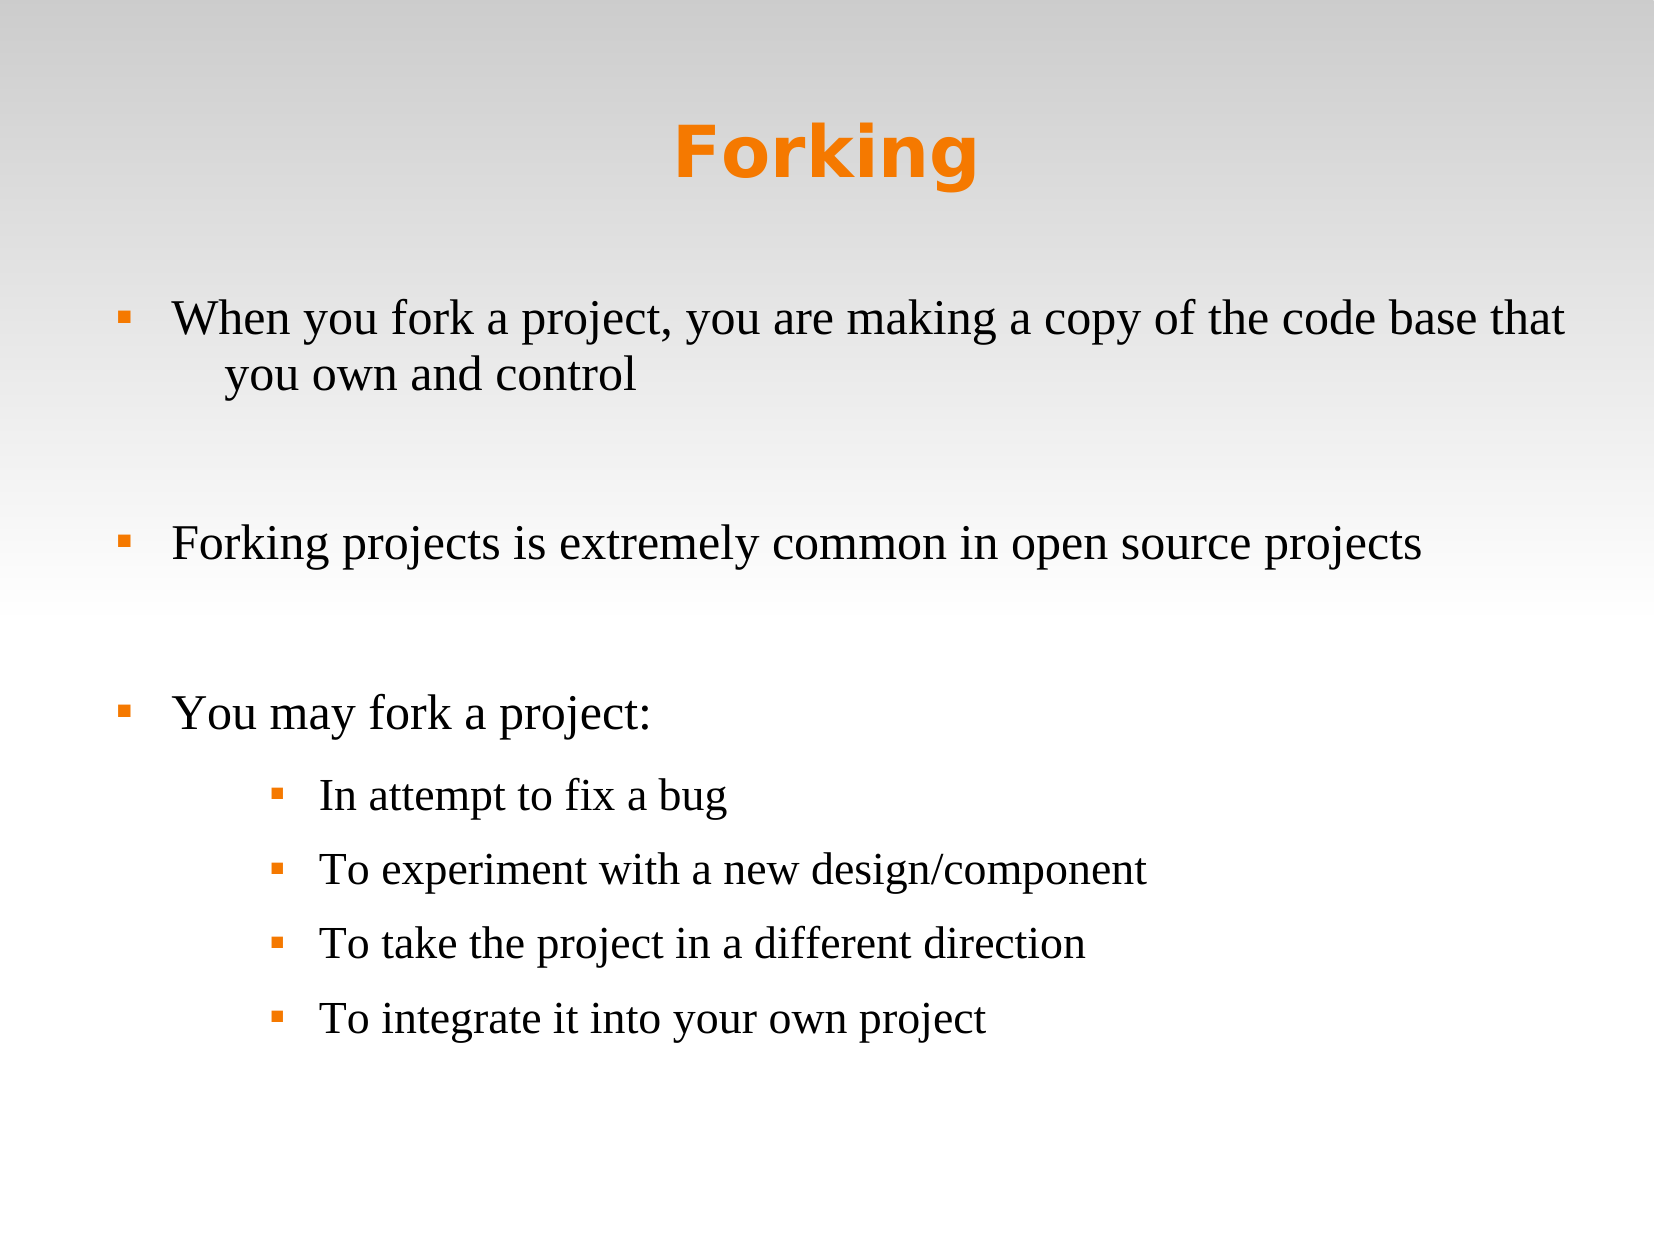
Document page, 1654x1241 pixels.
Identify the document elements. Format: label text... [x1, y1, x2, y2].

title Forking [82, 49, 1571, 257]
list When you fork a project, you are making a copy of the code base that you own and control Forking projects is extremely common in open source projects You may fork a project: In attempt to fix a bug To experiment with a new design/component To take the project in a different direction To integrate it into your own project [82, 290, 1571, 1109]
